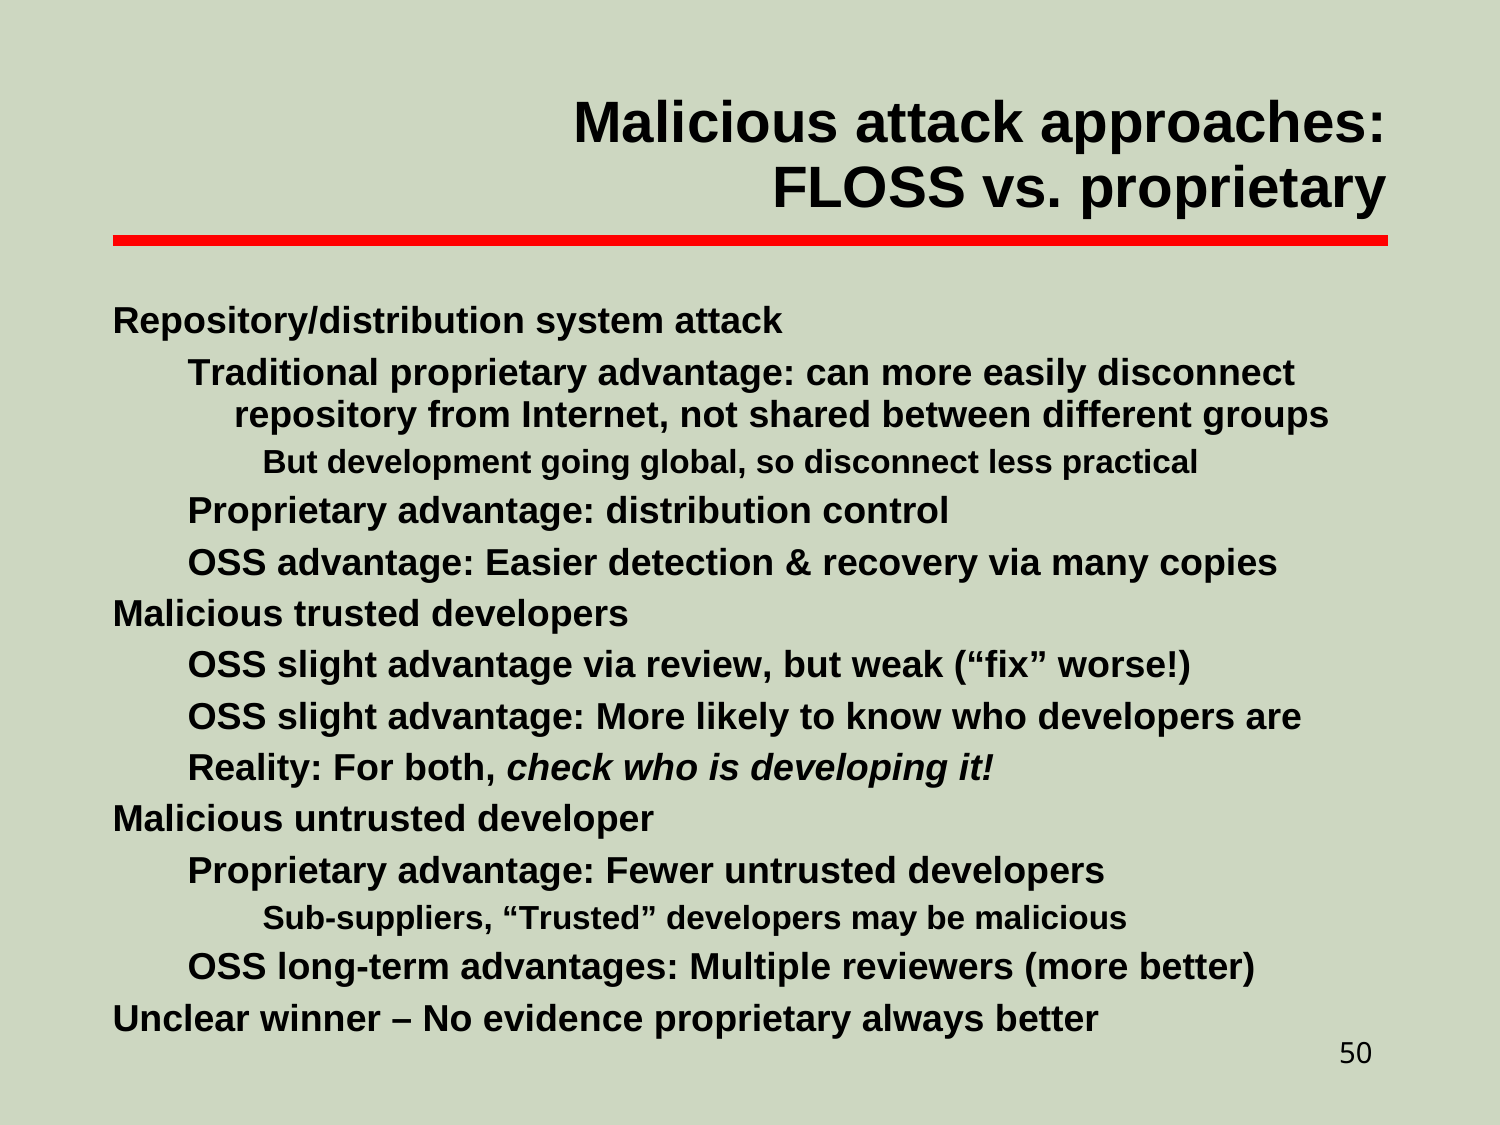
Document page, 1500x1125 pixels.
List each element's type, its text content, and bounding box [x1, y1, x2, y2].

list Repository/distribution system attack Traditional proprietary advantage: can more easily disconnect repository from Internet, not shared between different groups But development going global, so disconnect less practical Proprietary advantage: distribution control OSS advantage: Easier detection & recovery via many copies Malicious trusted developers OSS slight advantage via review, but weak (“fix” worse!) OSS slight advantage: More likely to know who developers are Reality: For both, check who is developing it! Malicious untrusted developer Proprietary advantage: Fewer untrusted developers Sub-suppliers, “Trusted” developers may be malicious OSS long-term advantages: Multiple reviewers (more better) Unclear winner – No evidence proprietary always better [112, 299, 1388, 1117]
title Malicious attack approaches: FLOSS vs. proprietary [337, 79, 1388, 230]
